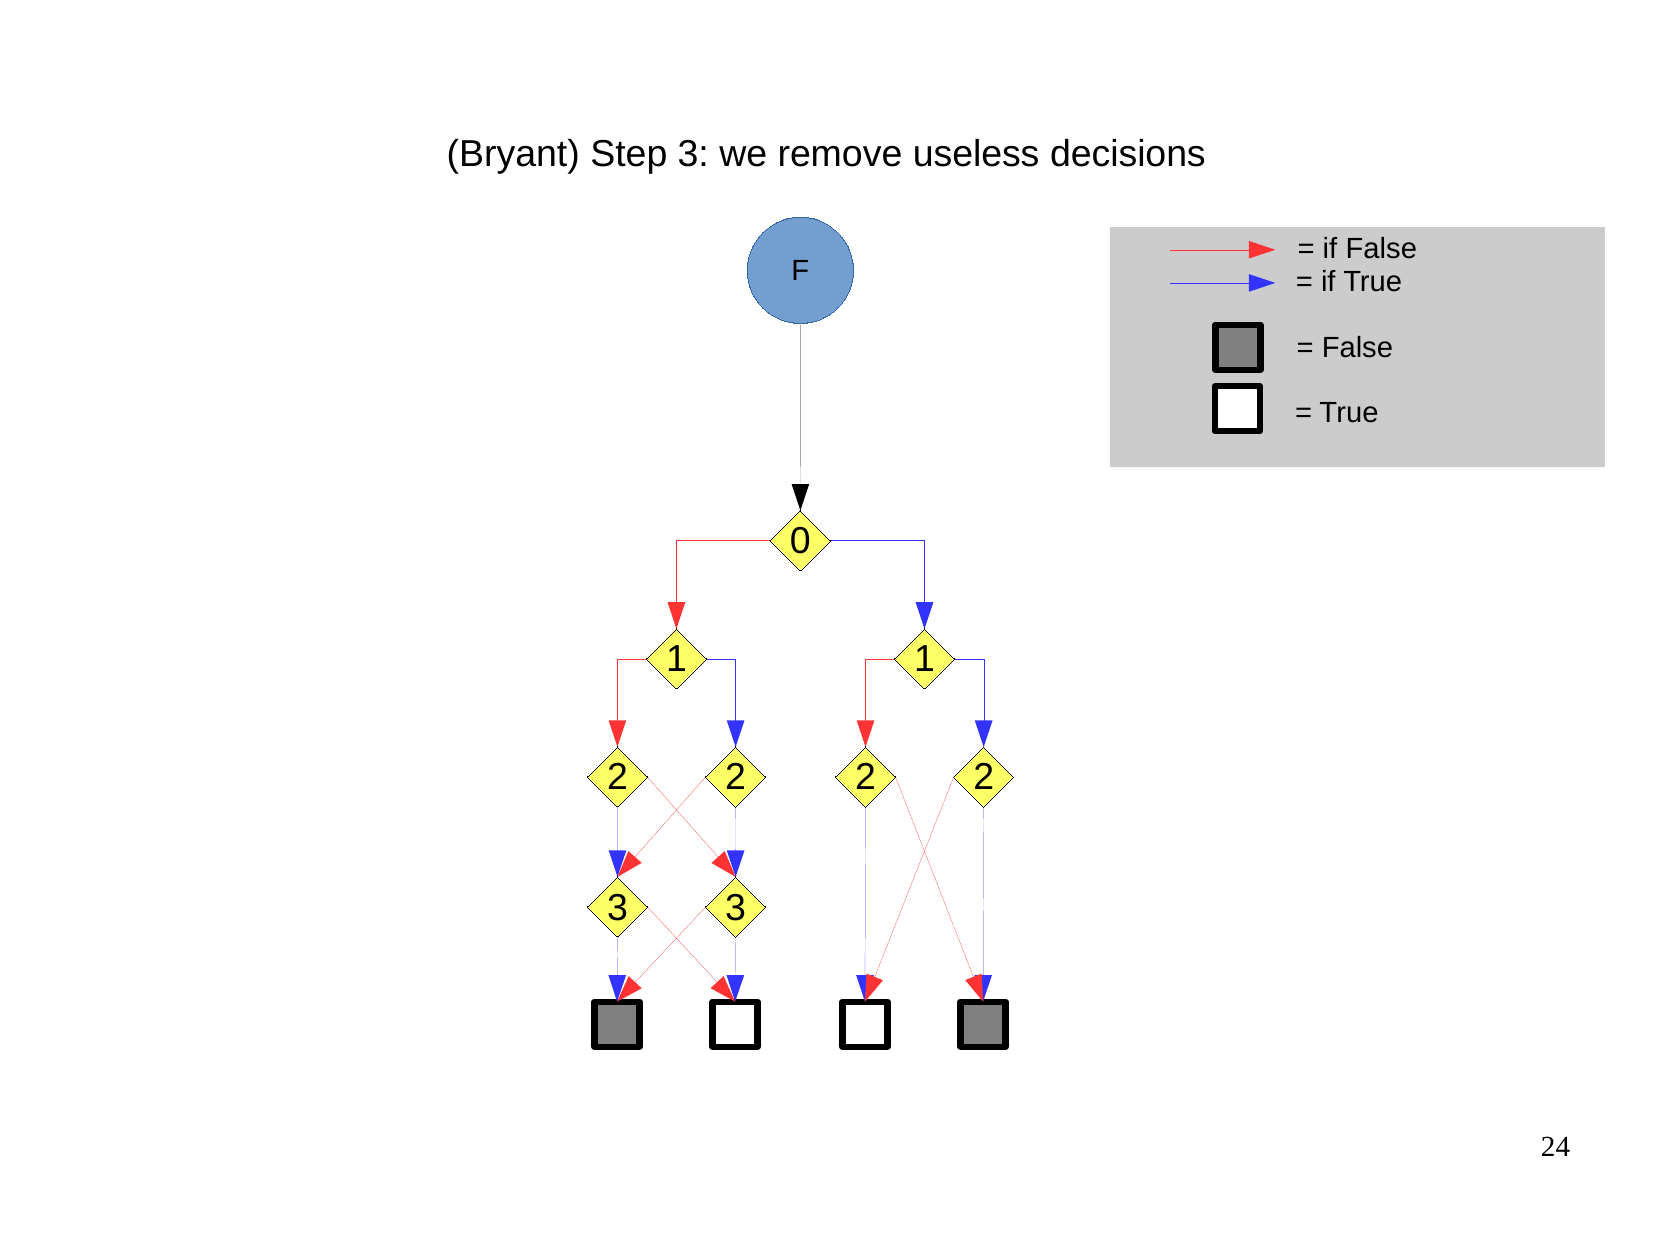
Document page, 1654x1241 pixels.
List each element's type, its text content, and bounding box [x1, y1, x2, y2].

text_box [1215, 386, 1261, 432]
text_box 0 [770, 510, 831, 571]
text_box [712, 1001, 758, 1047]
text_box 2 [835, 746, 896, 808]
text_box [1215, 324, 1261, 370]
text_box [842, 1001, 888, 1047]
text_box [960, 1001, 1006, 1047]
text_box [594, 1001, 640, 1047]
text_box F [747, 217, 854, 324]
text_box 2 [705, 746, 766, 808]
title (Bryant) Step 3: we remove useless decisions [82, 49, 1571, 257]
text_box 3 [587, 876, 648, 937]
text_box = if False = if True = False = True [1109, 227, 1605, 468]
text_box 2 [587, 746, 648, 807]
text_box 1 [646, 628, 707, 689]
text_box 1 [894, 628, 955, 689]
text_box 3 [705, 876, 766, 938]
text_box 2 [953, 747, 1014, 808]
